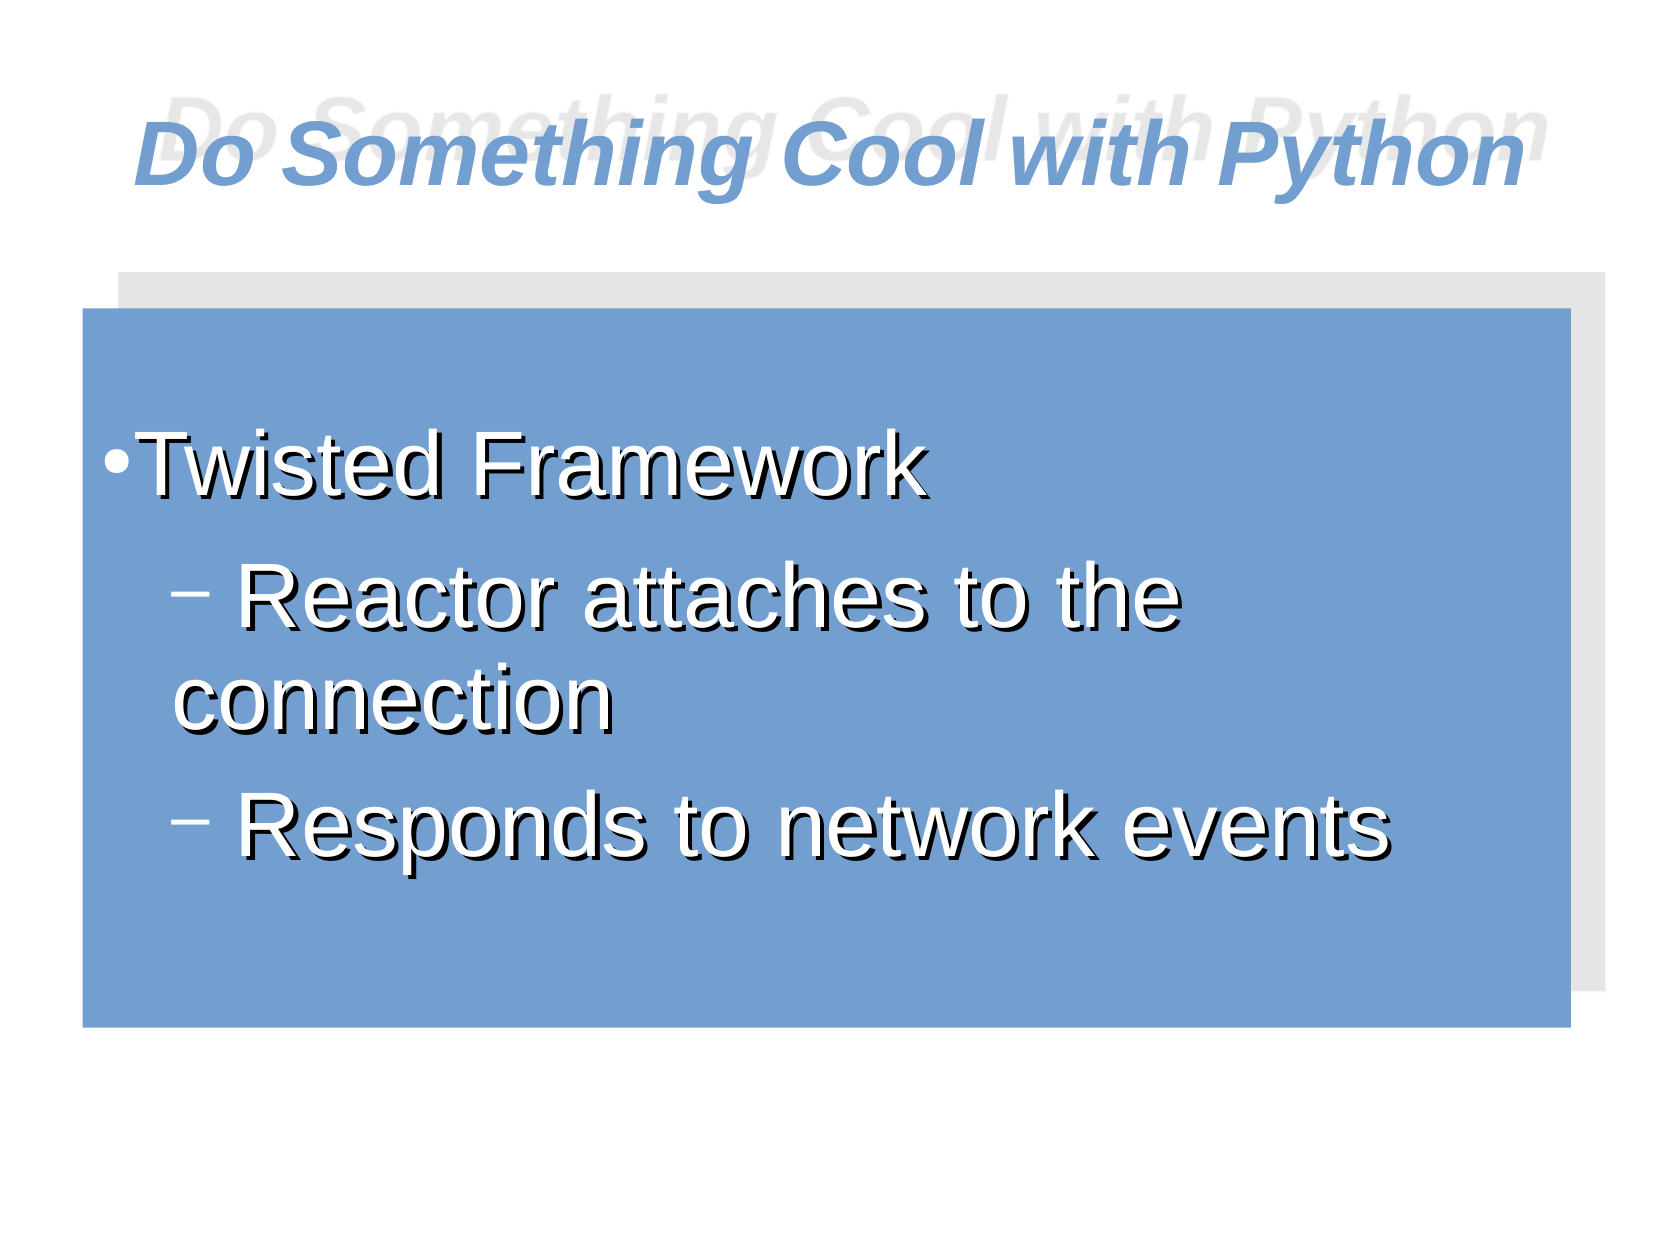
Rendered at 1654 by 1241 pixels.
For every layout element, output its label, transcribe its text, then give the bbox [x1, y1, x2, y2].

title Do Something Cool with Python [87, 50, 1576, 258]
list Twisted Framework Reactor attaches to the connection Responds to network events [82, 308, 1571, 1028]
